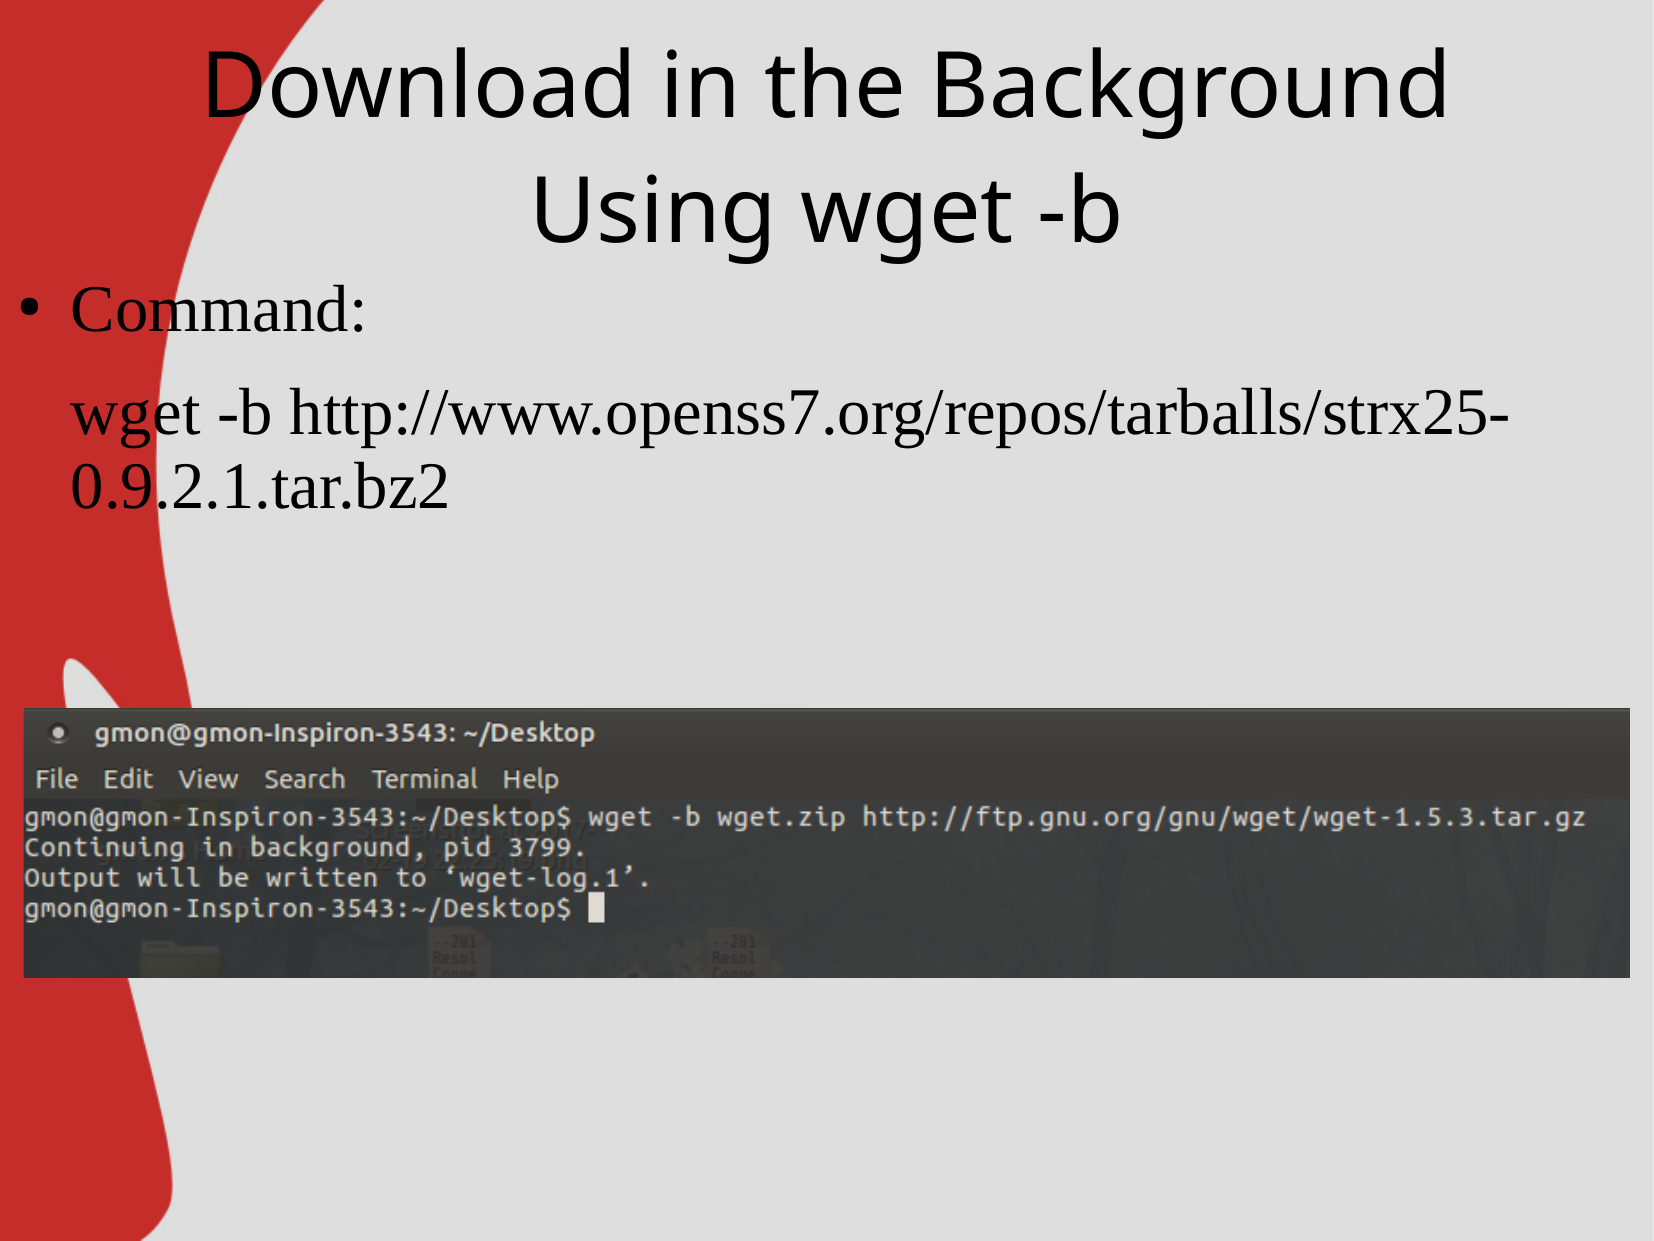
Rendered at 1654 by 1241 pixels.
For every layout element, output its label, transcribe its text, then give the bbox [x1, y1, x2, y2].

picture [0, 0, 1654, 1241]
picture [23, 708, 1630, 978]
list Command: wget -b http://www.openss7.org/repos/tarballs/strx25-0.9.2.1.tar.bz2 [0, 271, 1642, 991]
title Download in the Background Using wget -b [82, 26, 1571, 263]
